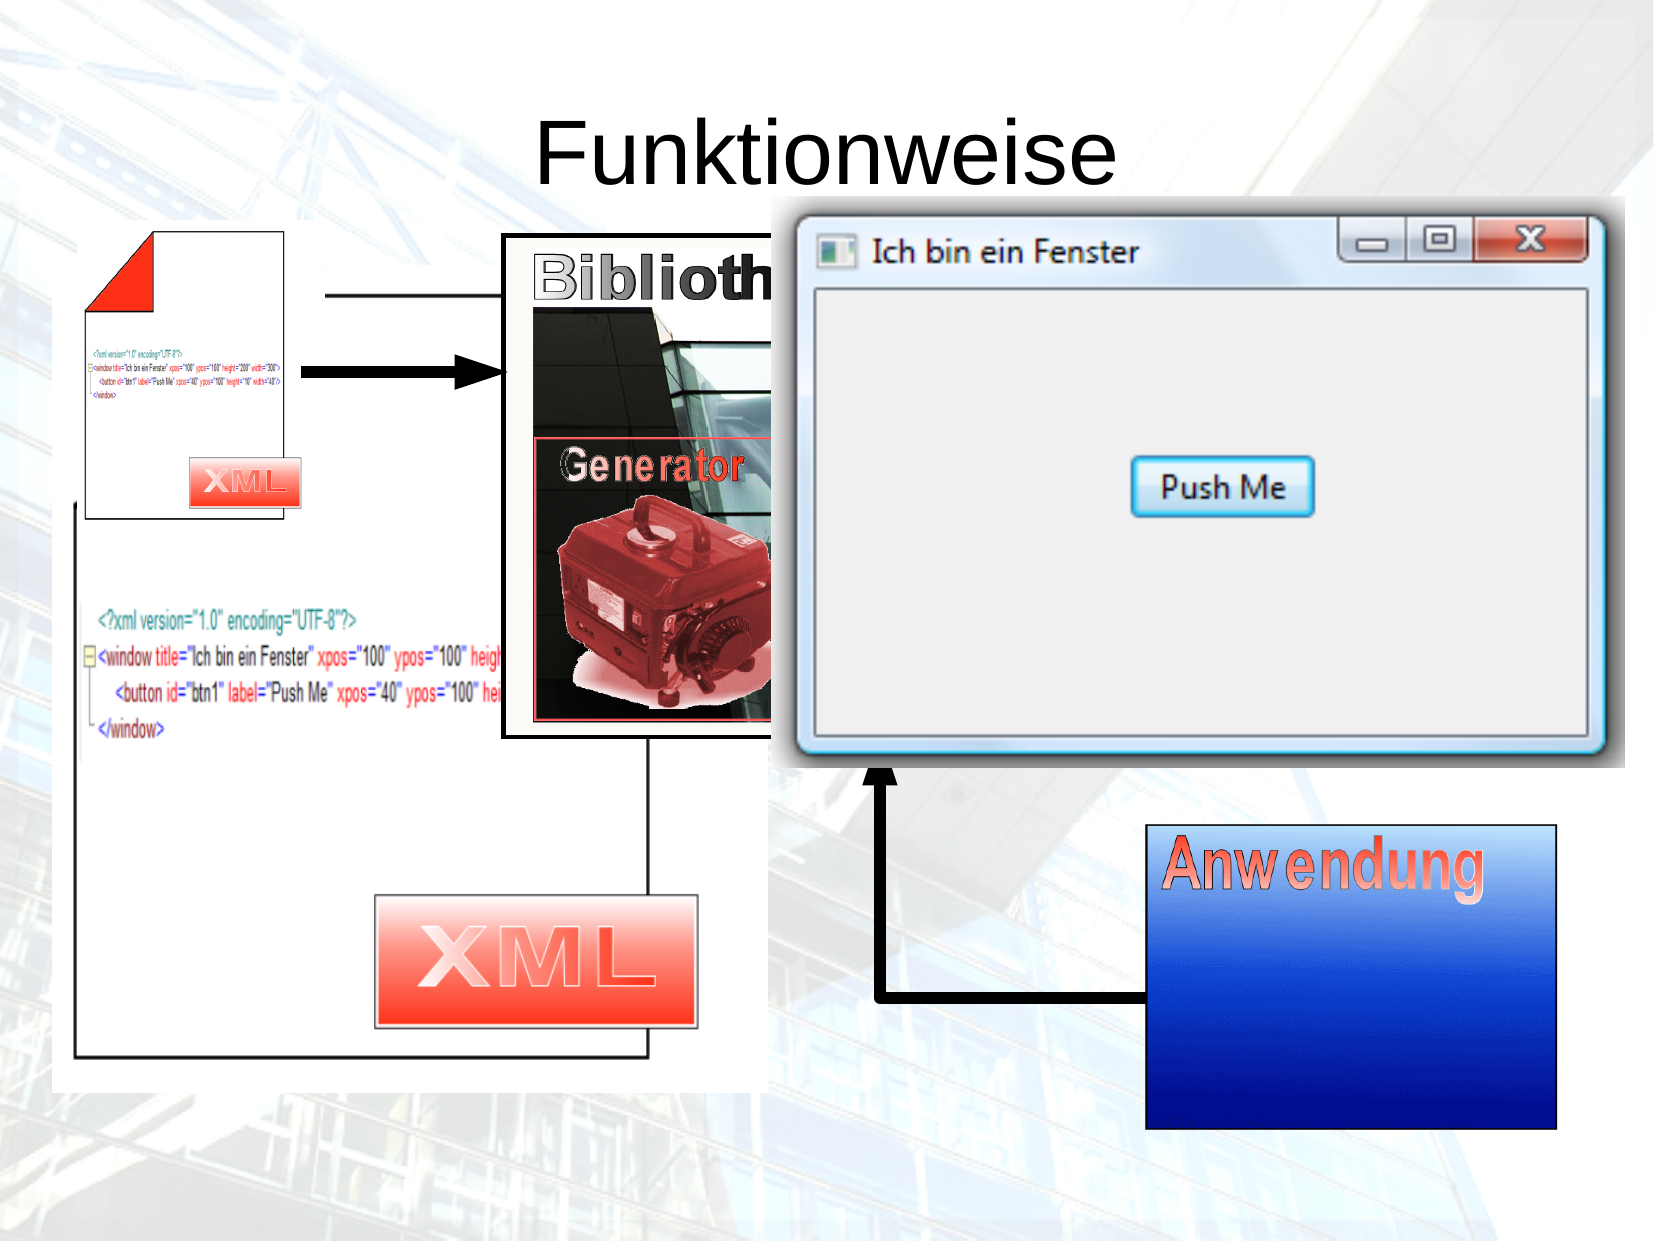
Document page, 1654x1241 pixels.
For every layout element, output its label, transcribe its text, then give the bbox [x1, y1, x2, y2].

picture [0, 0, 1654, 1241]
title Funktionweise [82, 56, 1571, 250]
